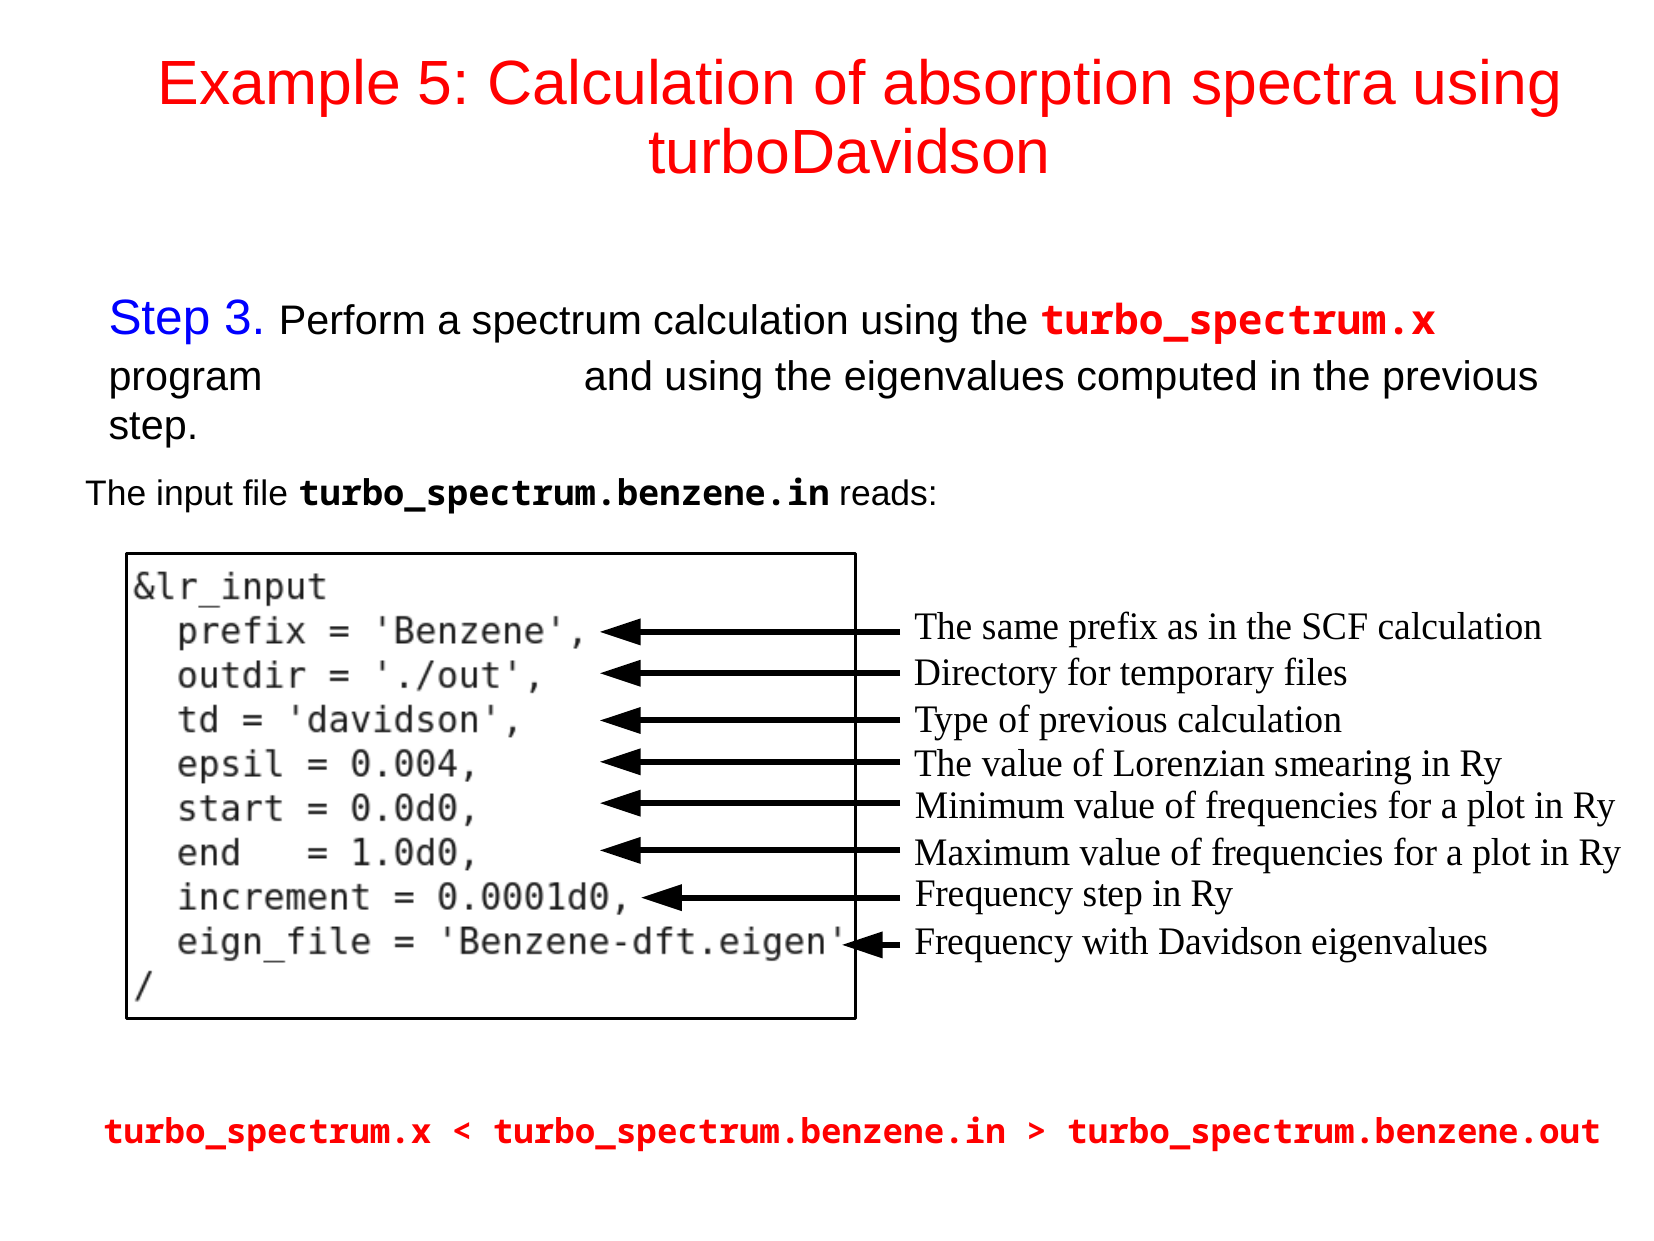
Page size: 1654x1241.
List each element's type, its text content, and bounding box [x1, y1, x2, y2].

chart [794, 481, 1621, 980]
picture [128, 567, 854, 1014]
list turbo_spectrum.x < turbo_spectrum.benzene.in > turbo_spectrum.benzene.out [45, 1106, 1619, 1186]
list The input file turbo_spectrum.benzene.in reads: [25, 467, 1001, 543]
text_box Example 5: Calculation of absorption spectra using turboDavidson [15, 33, 1654, 202]
list Step 3. Perform a spectrum calculation using the turbo_spectrum.x program and using the eigenvalues computed in the previous step. [38, 289, 1591, 451]
